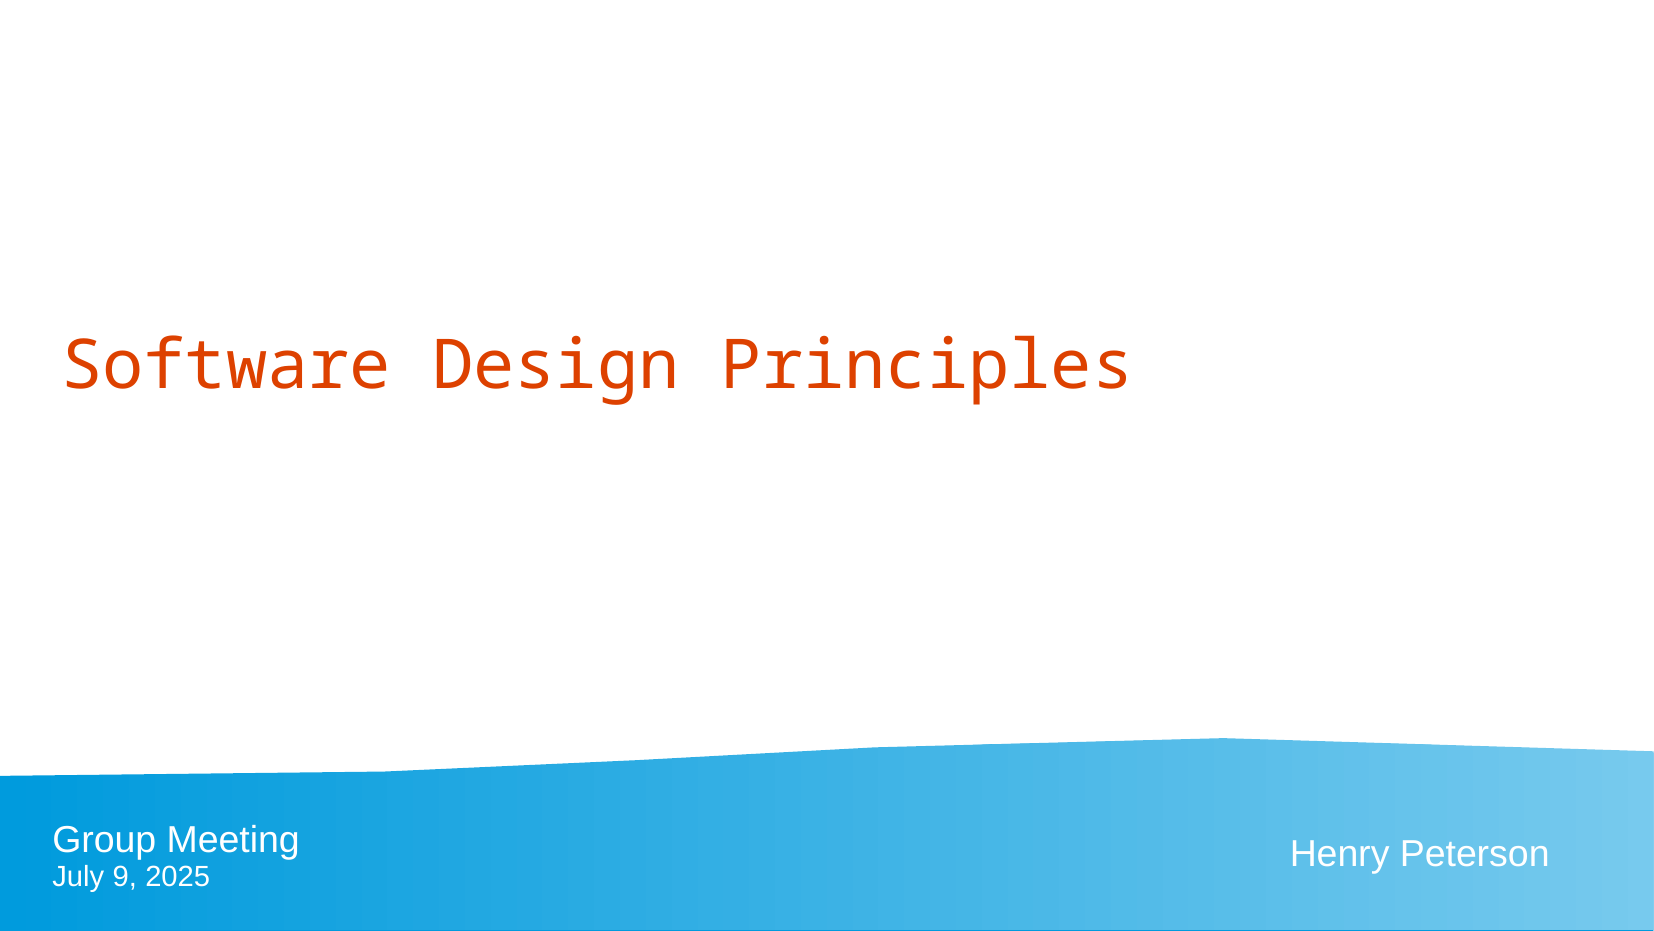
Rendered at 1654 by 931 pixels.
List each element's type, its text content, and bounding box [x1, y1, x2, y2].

title Software Design Principles [61, 272, 1538, 451]
text_box Group Meeting July 9, 2025 [37, 810, 601, 921]
text_box Henry Peterson [1275, 825, 1651, 882]
